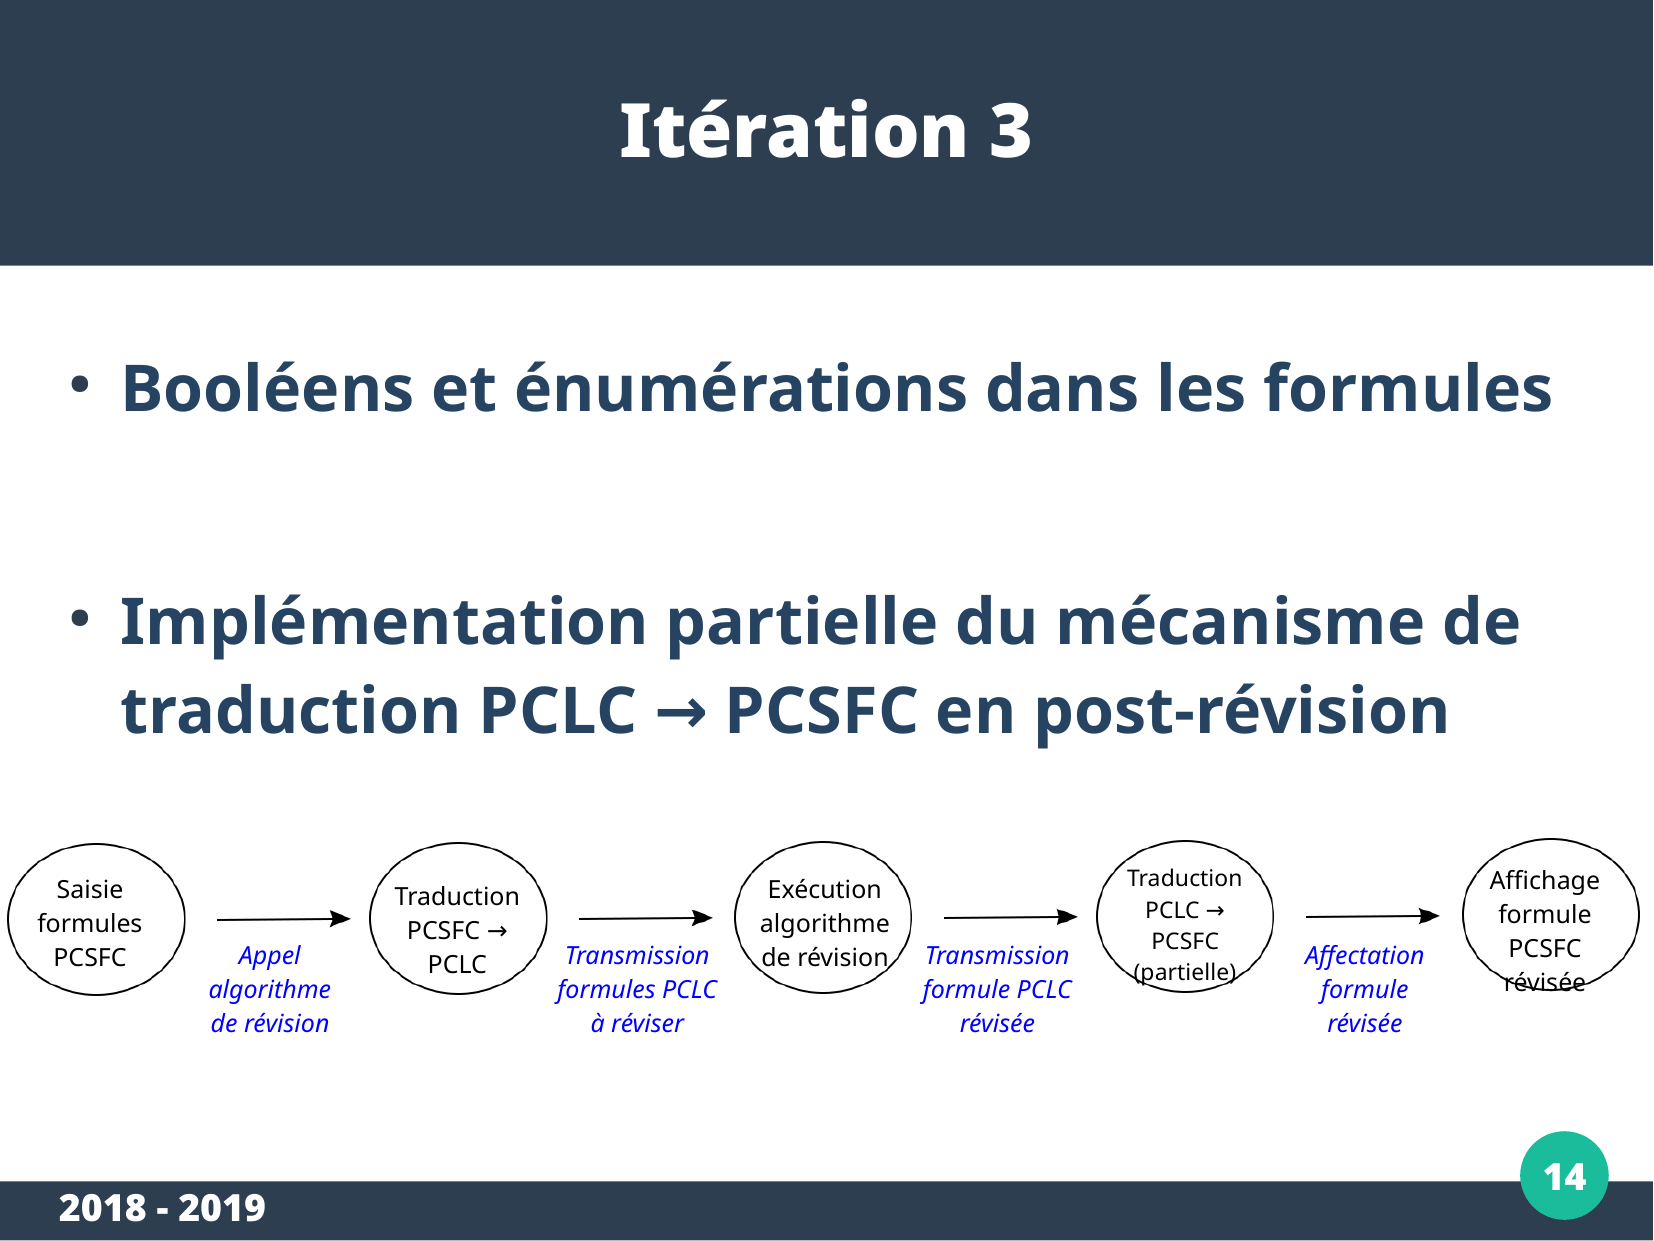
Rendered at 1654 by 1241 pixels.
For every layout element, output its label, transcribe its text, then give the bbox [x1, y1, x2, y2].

text_box Traduction PCLC → PCSFC (partielle) [1095, 855, 1276, 977]
picture [4, 824, 1653, 1009]
text_box Saisie formules PCSFC [15, 863, 166, 981]
text_box Traduction PCSFC → PCLC [367, 871, 548, 977]
picture [1096, 977, 1275, 1009]
text_box Appel algorithme de révision [180, 930, 361, 1062]
text_box Affectation formule révisée [1275, 930, 1456, 1062]
text_box Transmission formule PCLC révisée [900, 930, 1096, 1062]
text_box Affichage formule PCSFC révisée [1470, 855, 1621, 987]
picture [736, 981, 900, 1009]
title Itération 3 [58, 49, 1594, 207]
list Booléens et énumérations dans les formules Implémentation partielle du mécanisme de traduction PCLC → PCSFC en post-révision [51, 258, 1587, 824]
text_box Exécution algorithme de révision [735, 864, 916, 981]
text_box Transmission formules PCLC à réviser [540, 930, 736, 1062]
